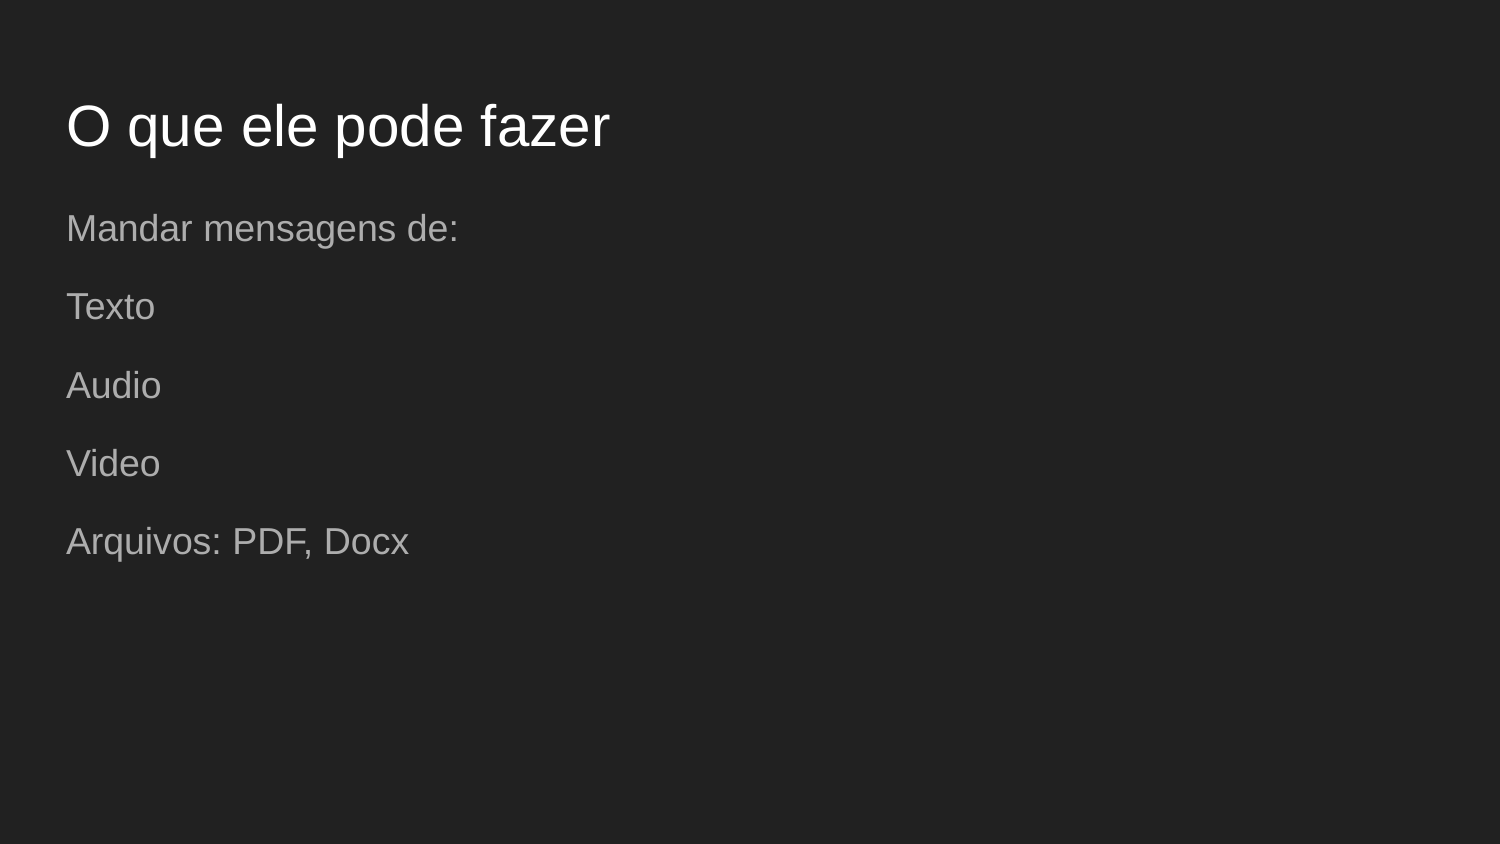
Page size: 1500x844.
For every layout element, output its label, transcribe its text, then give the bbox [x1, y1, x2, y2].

list Mandar mensagens de: Texto Audio Video Arquivos: PDF, Docx [51, 189, 1449, 750]
title O que ele pode fazer [51, 72, 1449, 167]
